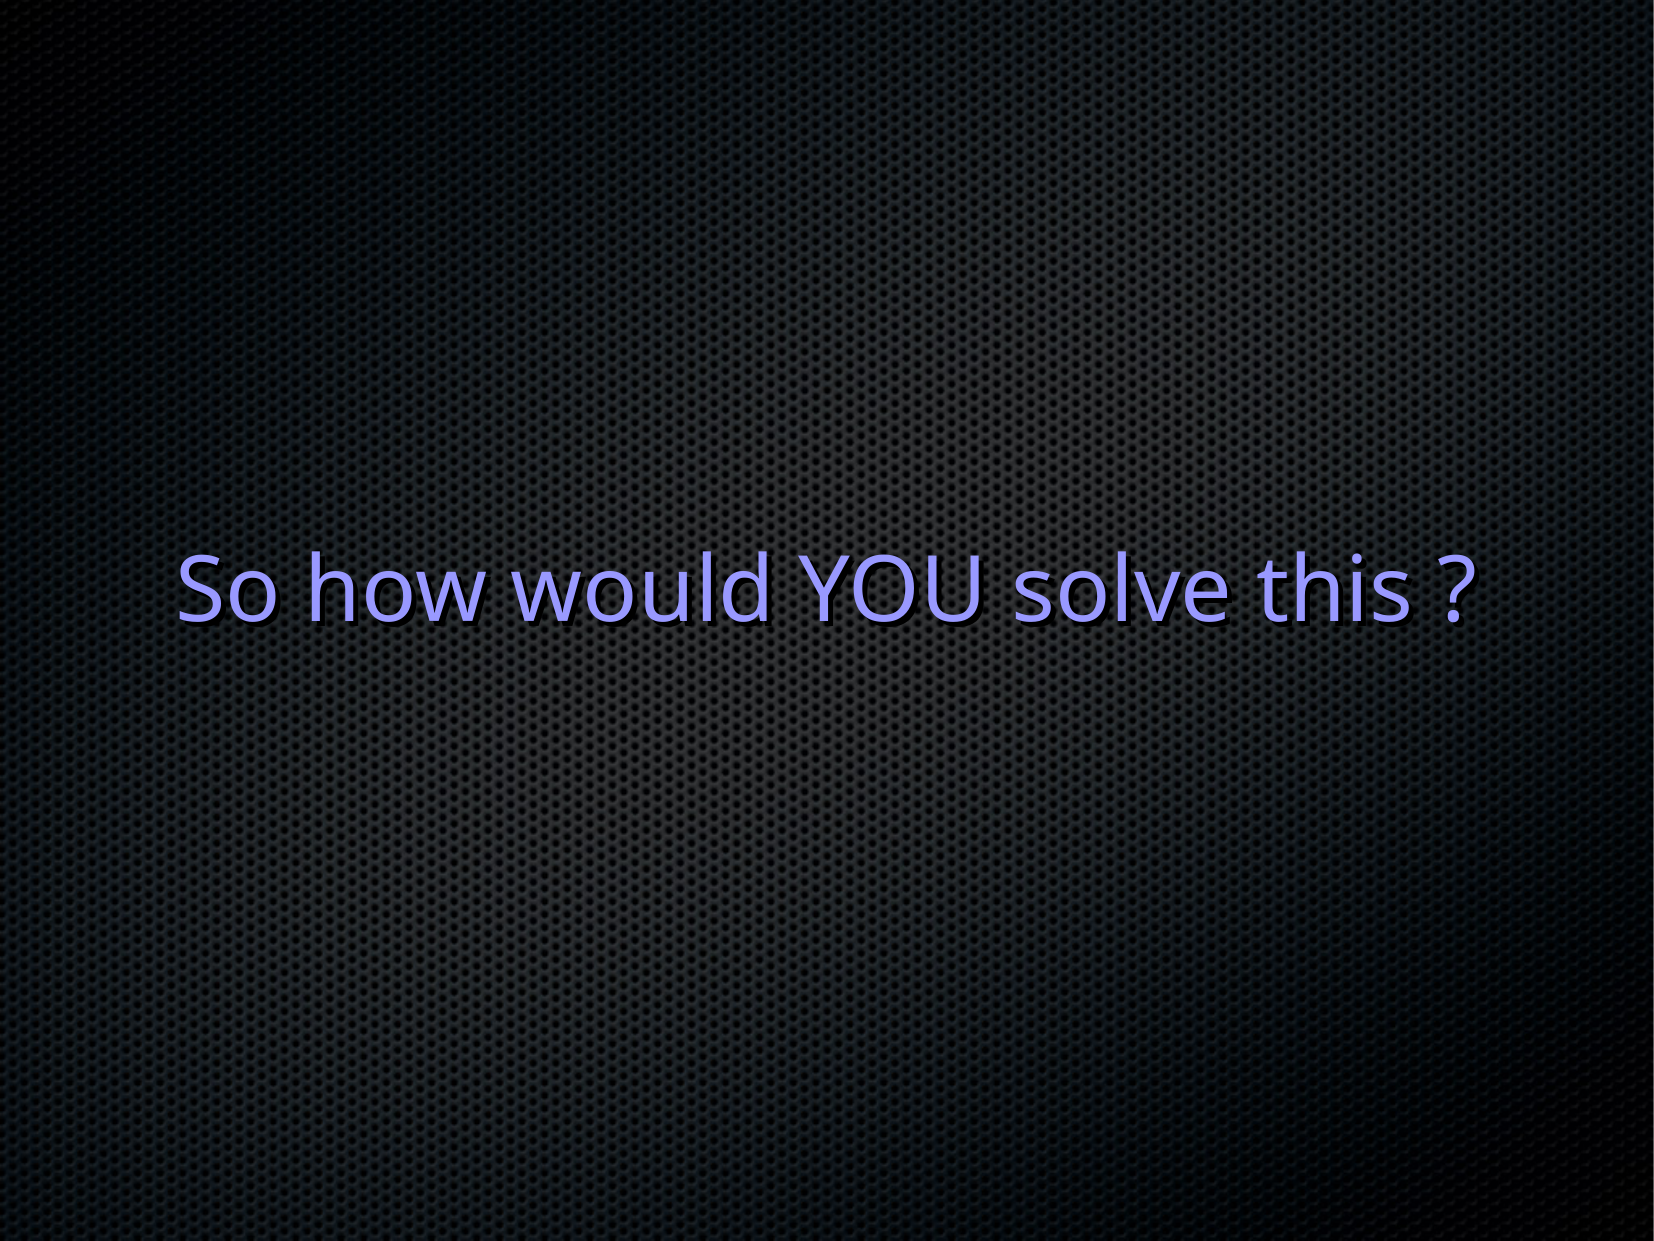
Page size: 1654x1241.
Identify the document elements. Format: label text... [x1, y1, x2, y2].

subtitle So how would YOU solve this ? [100, 32, 1554, 1139]
picture [0, 0, 1654, 1241]
